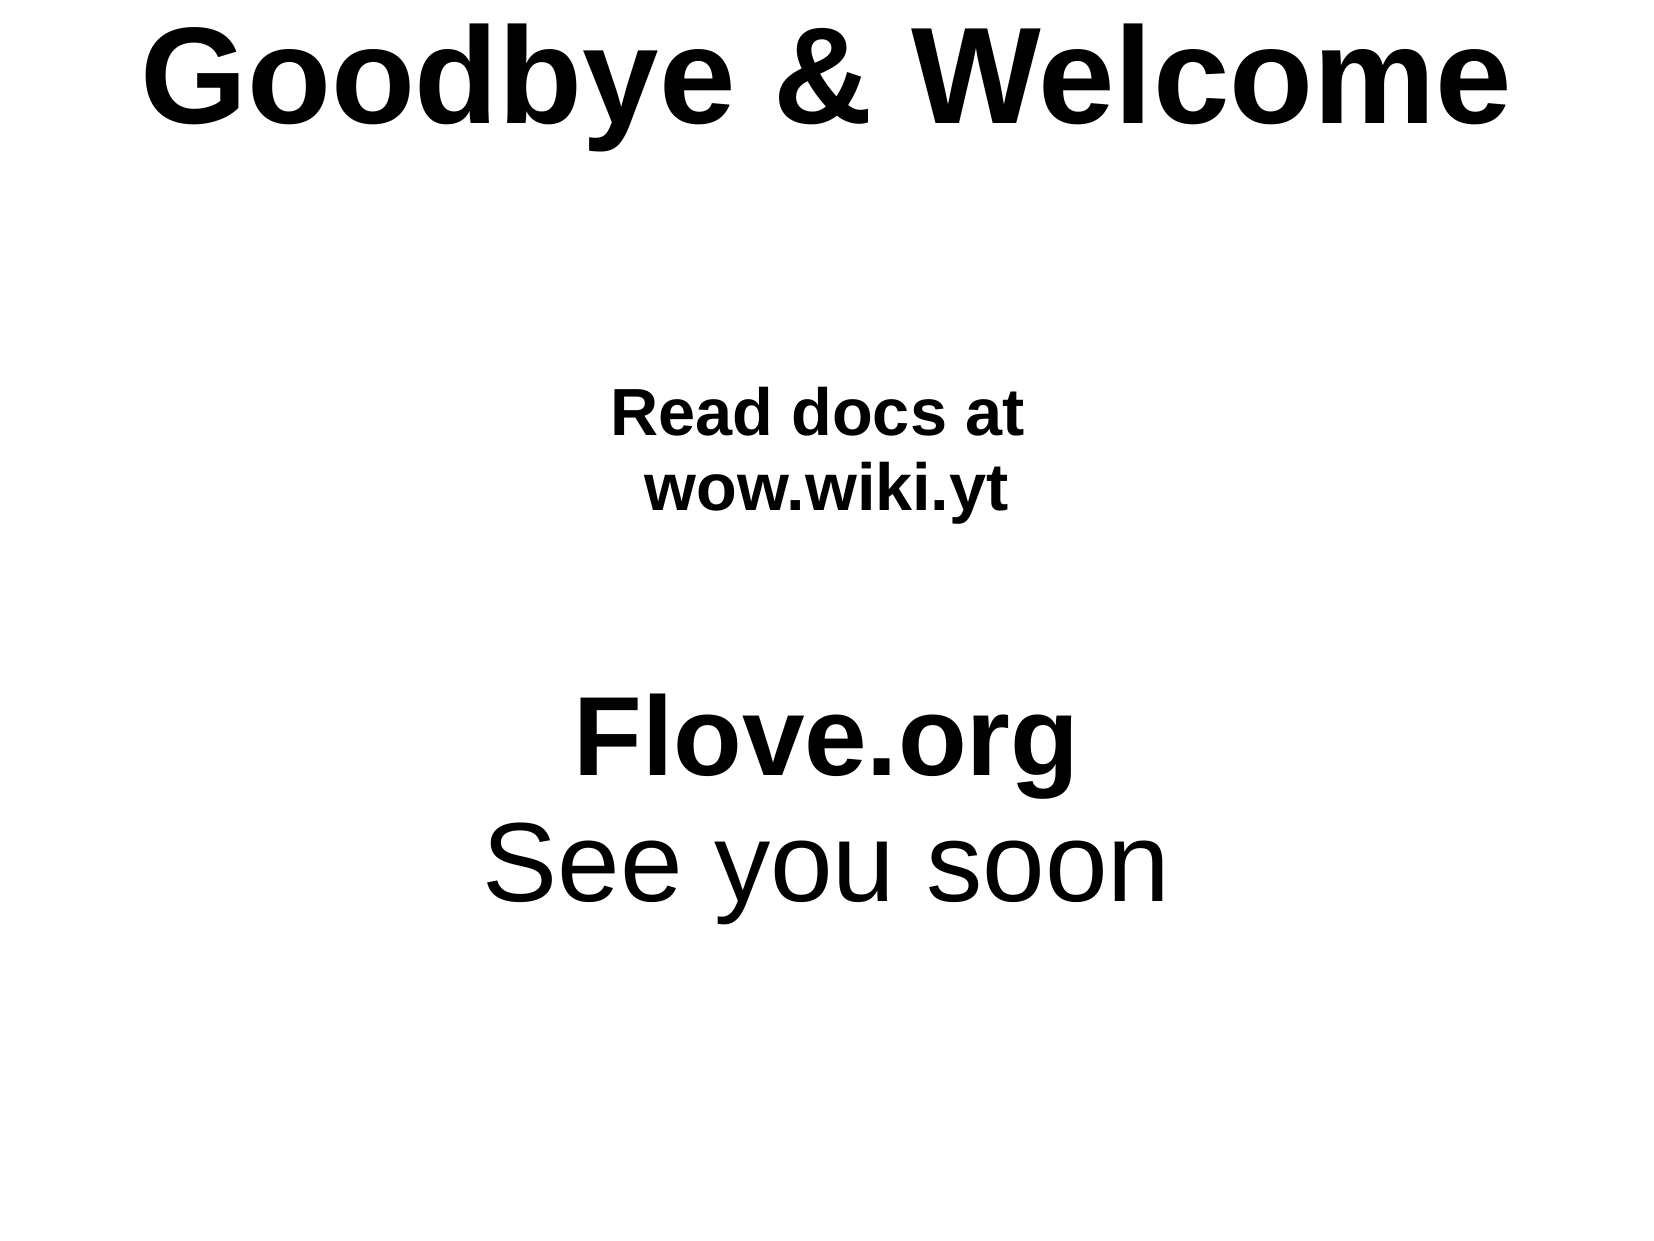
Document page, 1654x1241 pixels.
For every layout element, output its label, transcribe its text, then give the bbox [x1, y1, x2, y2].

title Goodbye & Welcome [82, 0, 1571, 201]
subtitle Read docs at wow.wiki.yt Flove.org See you soon [82, 201, 1571, 1099]
